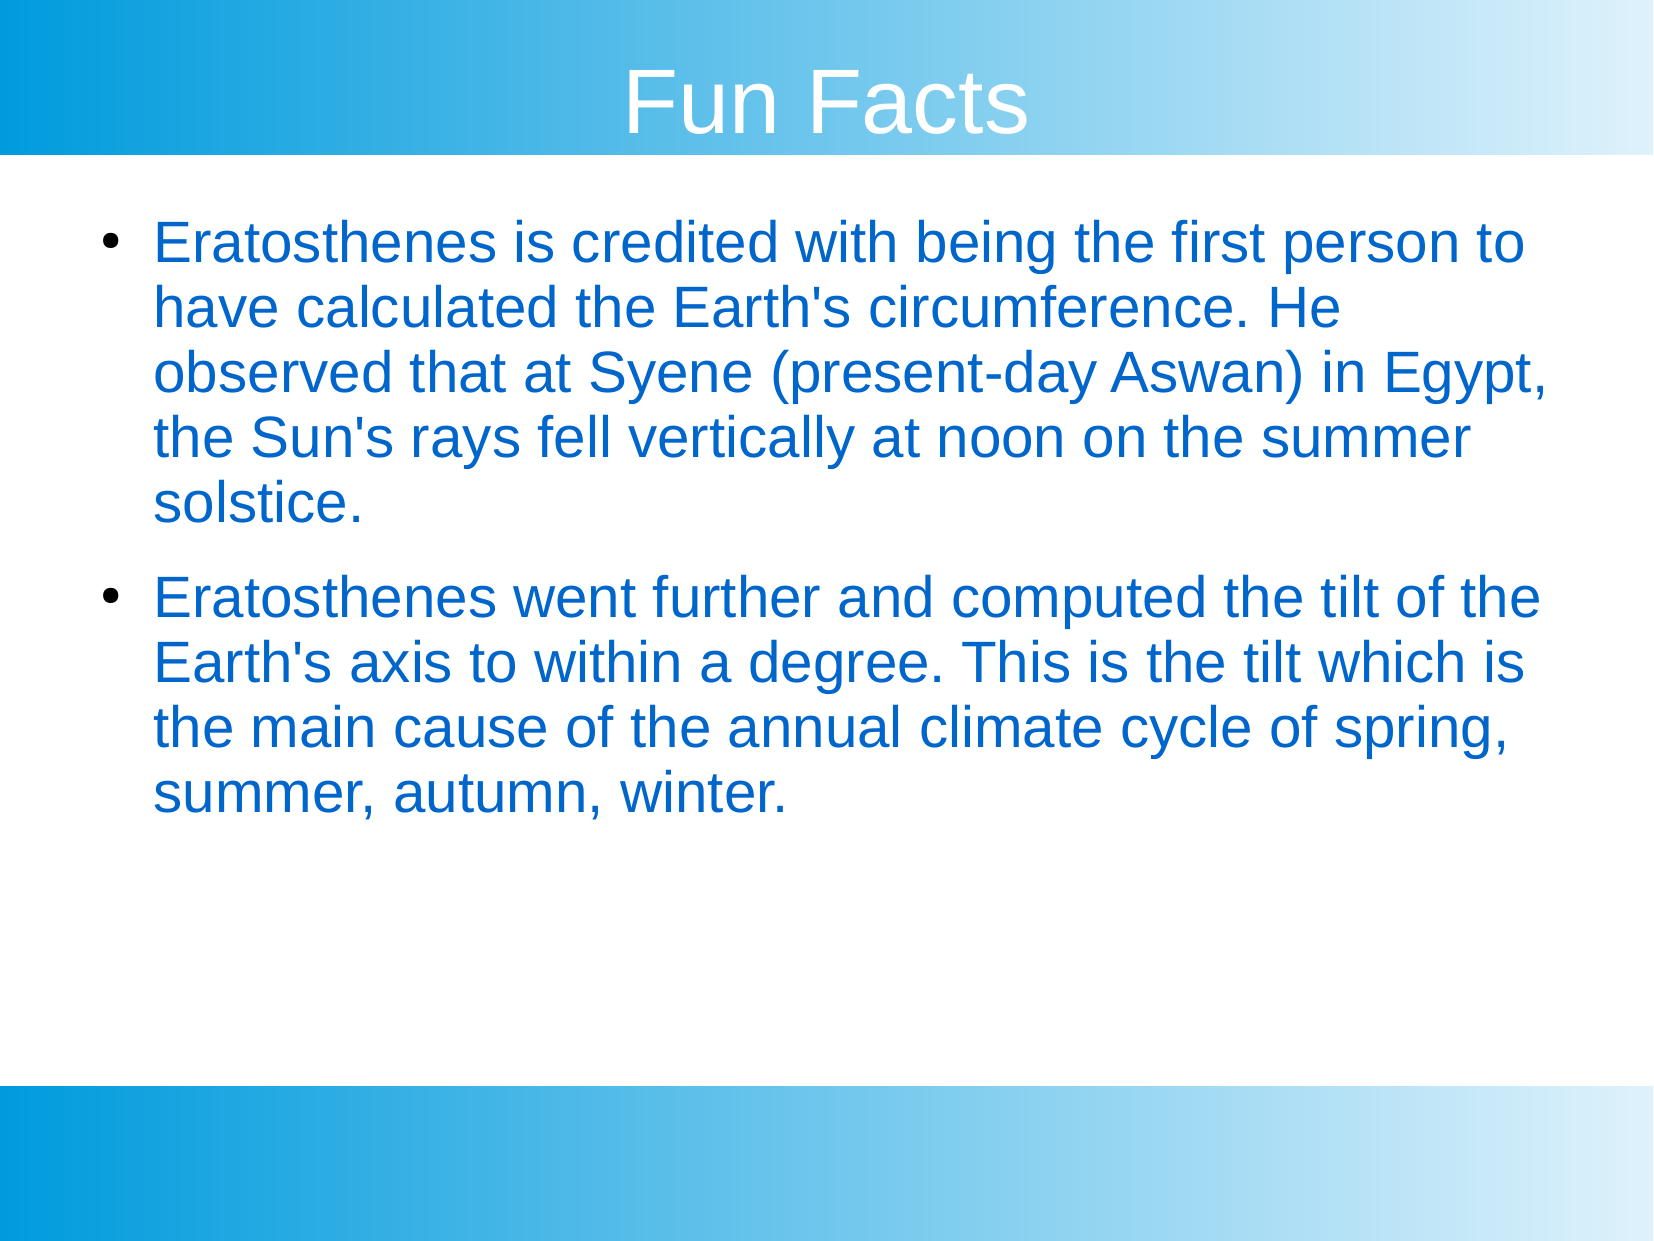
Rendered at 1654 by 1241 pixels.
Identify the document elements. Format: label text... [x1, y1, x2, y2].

list Eratosthenes is credited with being the first person to have calculated the Earth's circumference. He observed that at Syene (present-day Aswan) in Egypt, the Sun's rays fell vertically at noon on the summer solstice. Eratosthenes went further and computed the tilt of the Earth's axis to within a degree. This is the tilt which is the main cause of the annual climate cycle of spring, summer, autumn, winter. [82, 210, 1571, 1036]
title Fun Facts [82, 49, 1571, 155]
